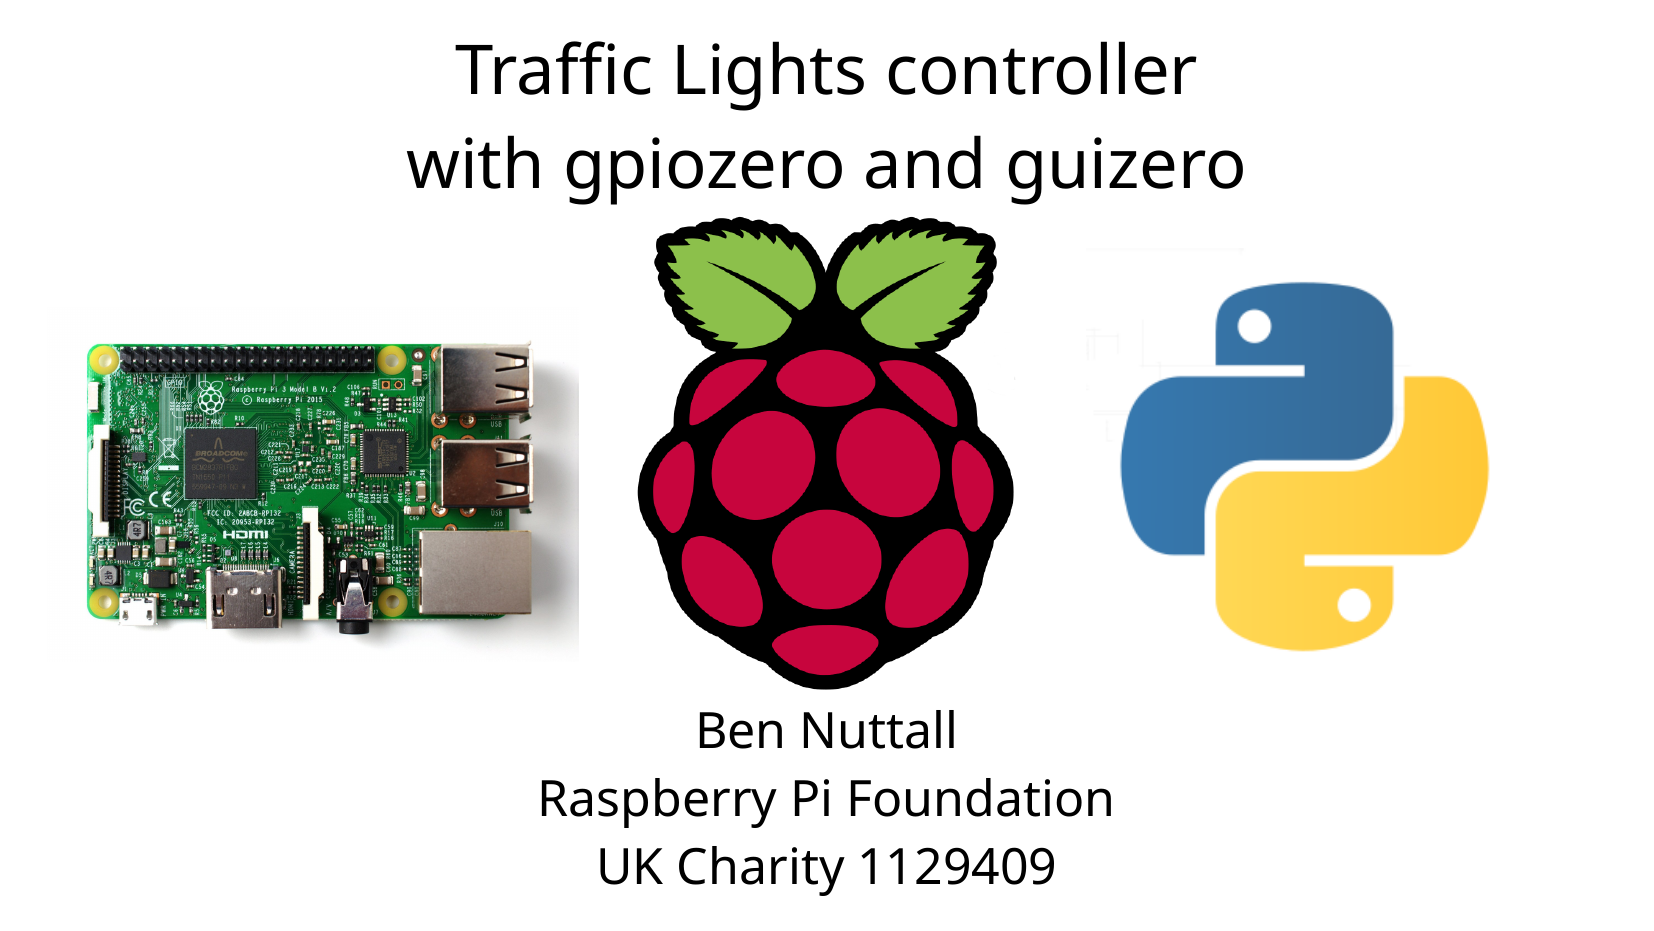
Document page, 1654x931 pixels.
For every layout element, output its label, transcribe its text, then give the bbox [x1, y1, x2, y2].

picture [47, 307, 579, 662]
subtitle Ben Nuttall Raspberry Pi Foundation UK Charity 1129409 [82, 708, 1571, 886]
title Traffic Lights controller with gpiozero and guizero [82, 33, 1571, 196]
picture [1086, 248, 1524, 686]
picture [637, 216, 1016, 690]
